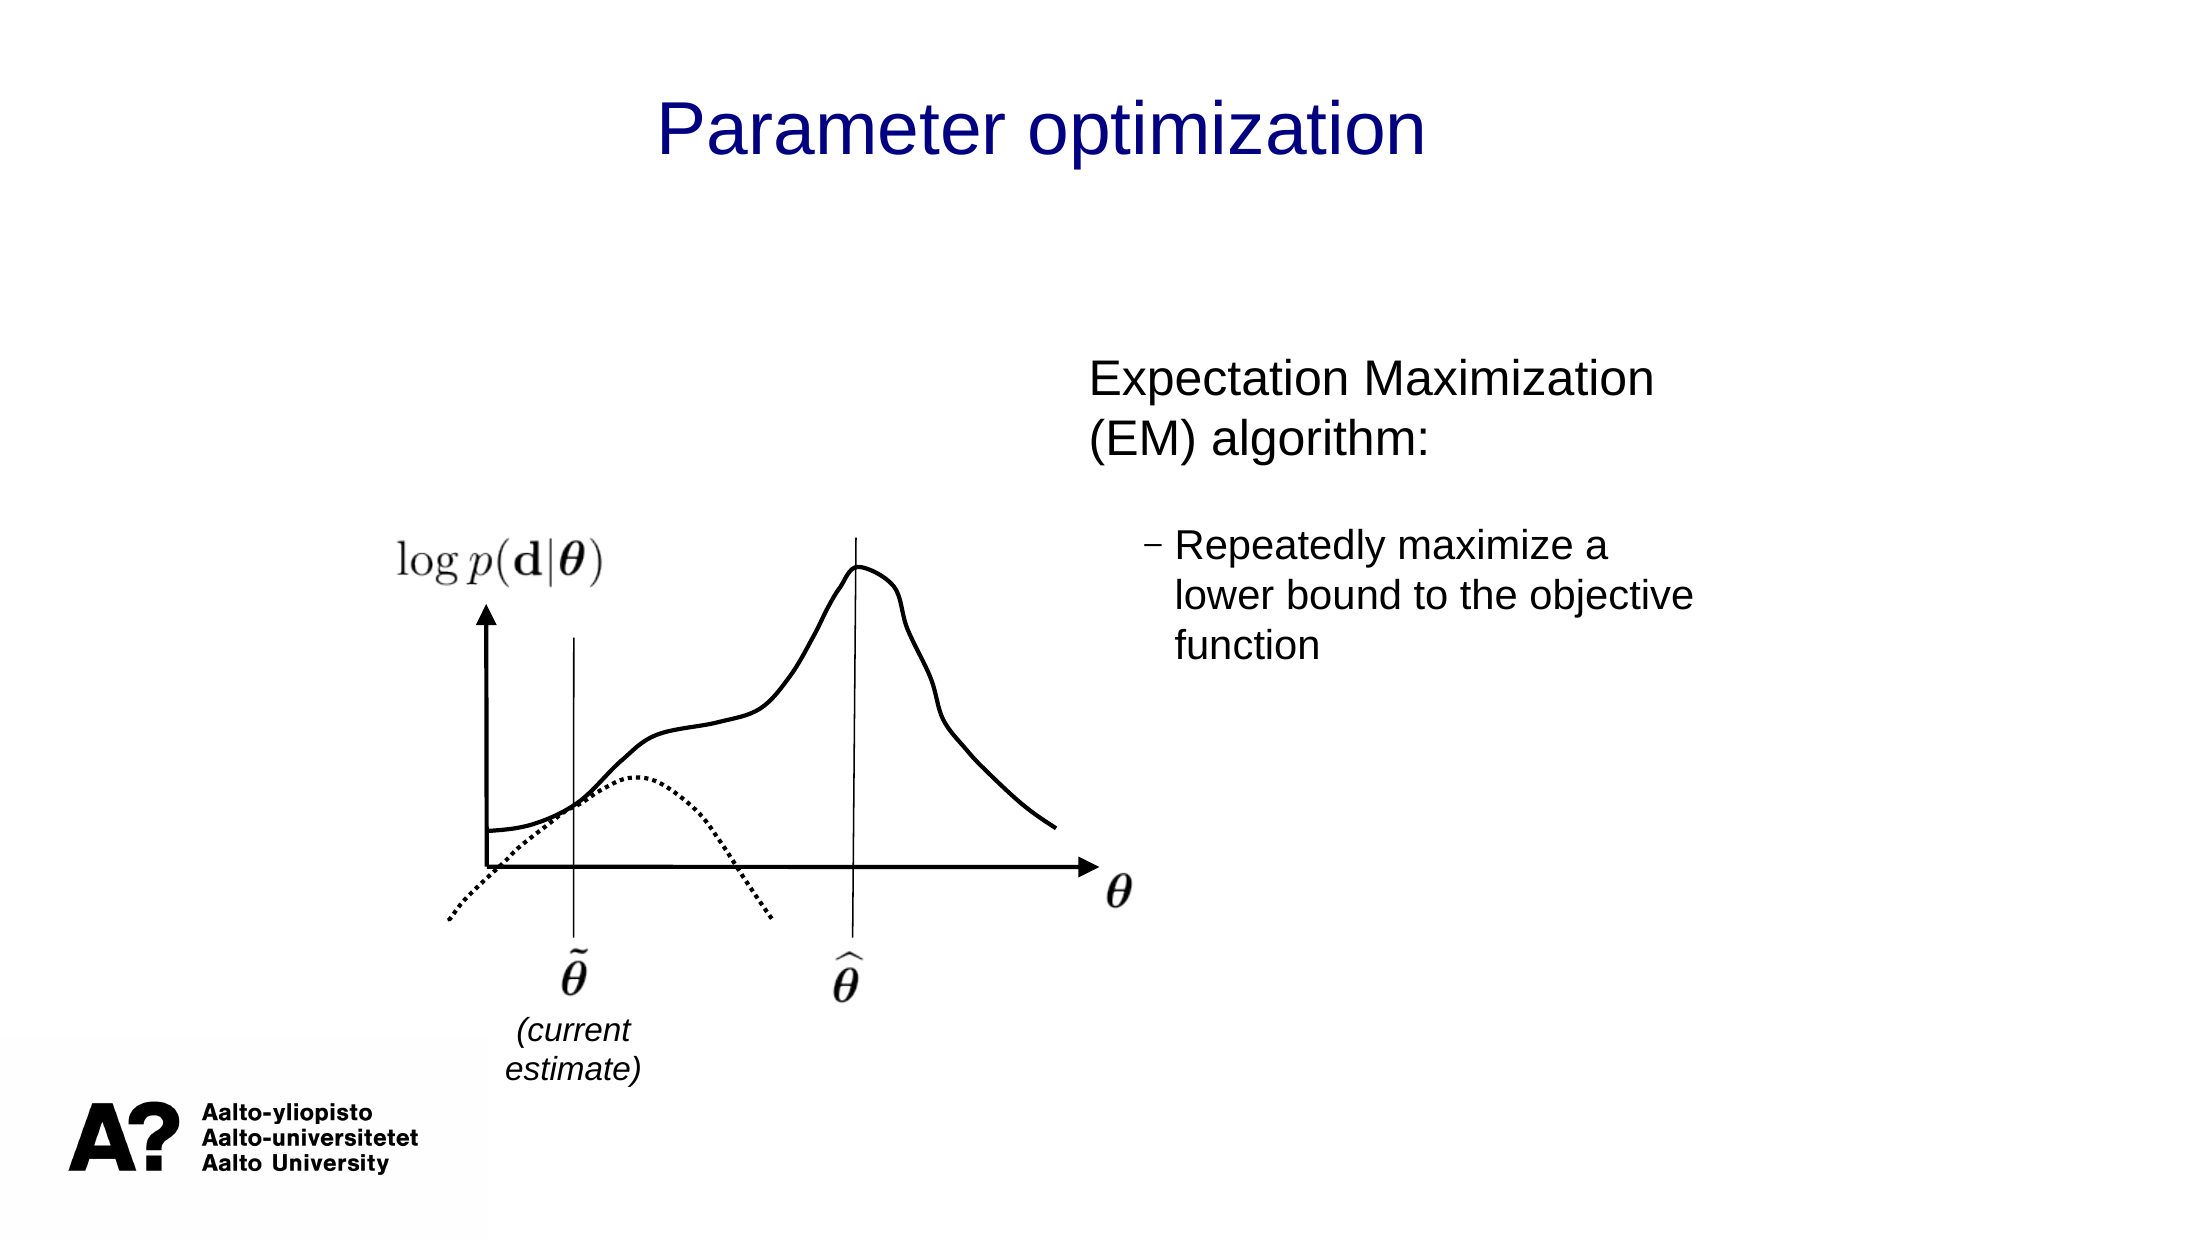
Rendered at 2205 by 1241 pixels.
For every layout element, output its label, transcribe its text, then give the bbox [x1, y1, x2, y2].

picture [0, 1035, 488, 1239]
picture [544, 937, 599, 1008]
text_box Repeatedly maximize a lower bound to the objective function [1086, 512, 1712, 838]
title Parameter optimization [386, 65, 1699, 179]
picture [773, 931, 874, 1026]
picture [1073, 851, 1146, 926]
picture [373, 526, 615, 599]
text_box (current estimate) [473, 999, 674, 1096]
list Expectation Maximization (EM) algorithm: [998, 337, 1699, 1026]
